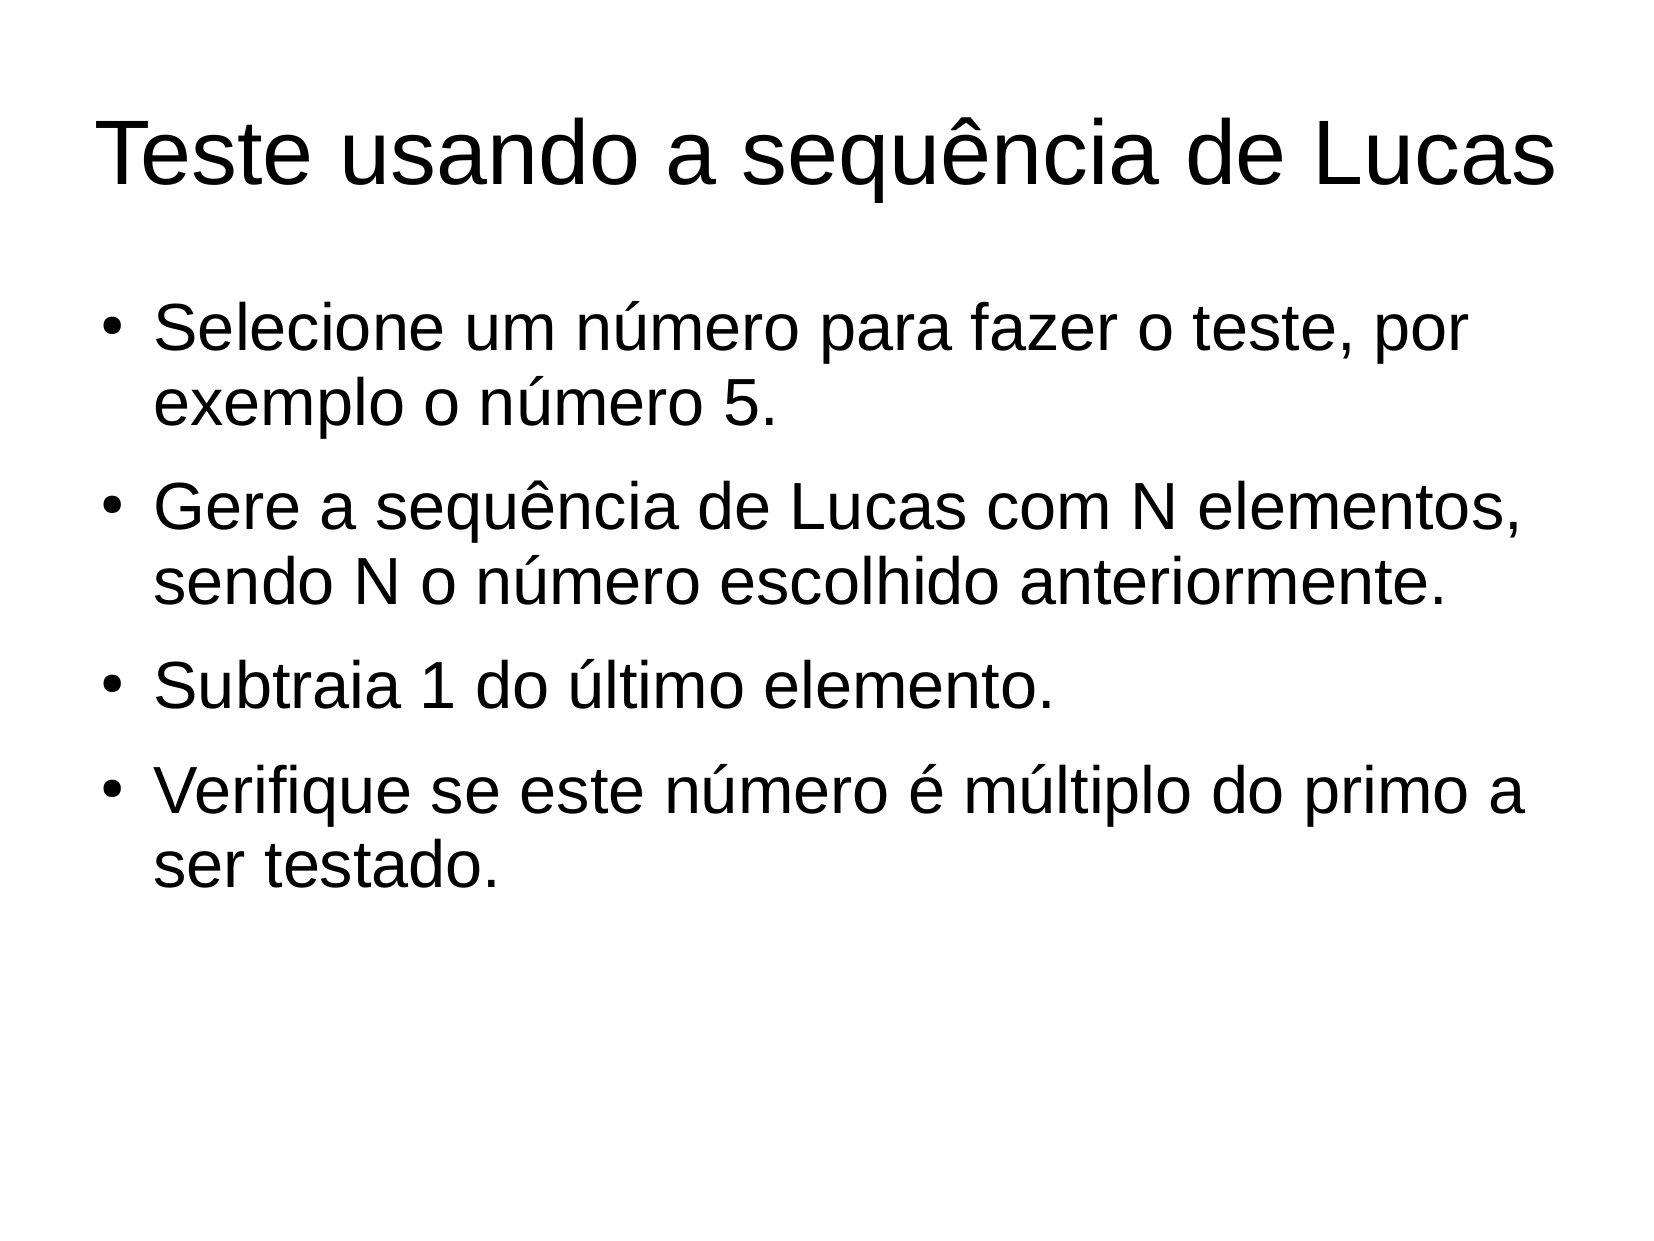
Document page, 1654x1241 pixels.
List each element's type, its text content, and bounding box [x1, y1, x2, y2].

list Selecione um número para fazer o teste, por exemplo o número 5. Gere a sequência de Lucas com N elementos, sendo N o número escolhido anteriormente. Subtraia 1 do último elemento. Verifique se este número é múltiplo do primo a ser testado. [82, 290, 1571, 1010]
title Teste usando a sequência de Lucas [82, 49, 1571, 257]
